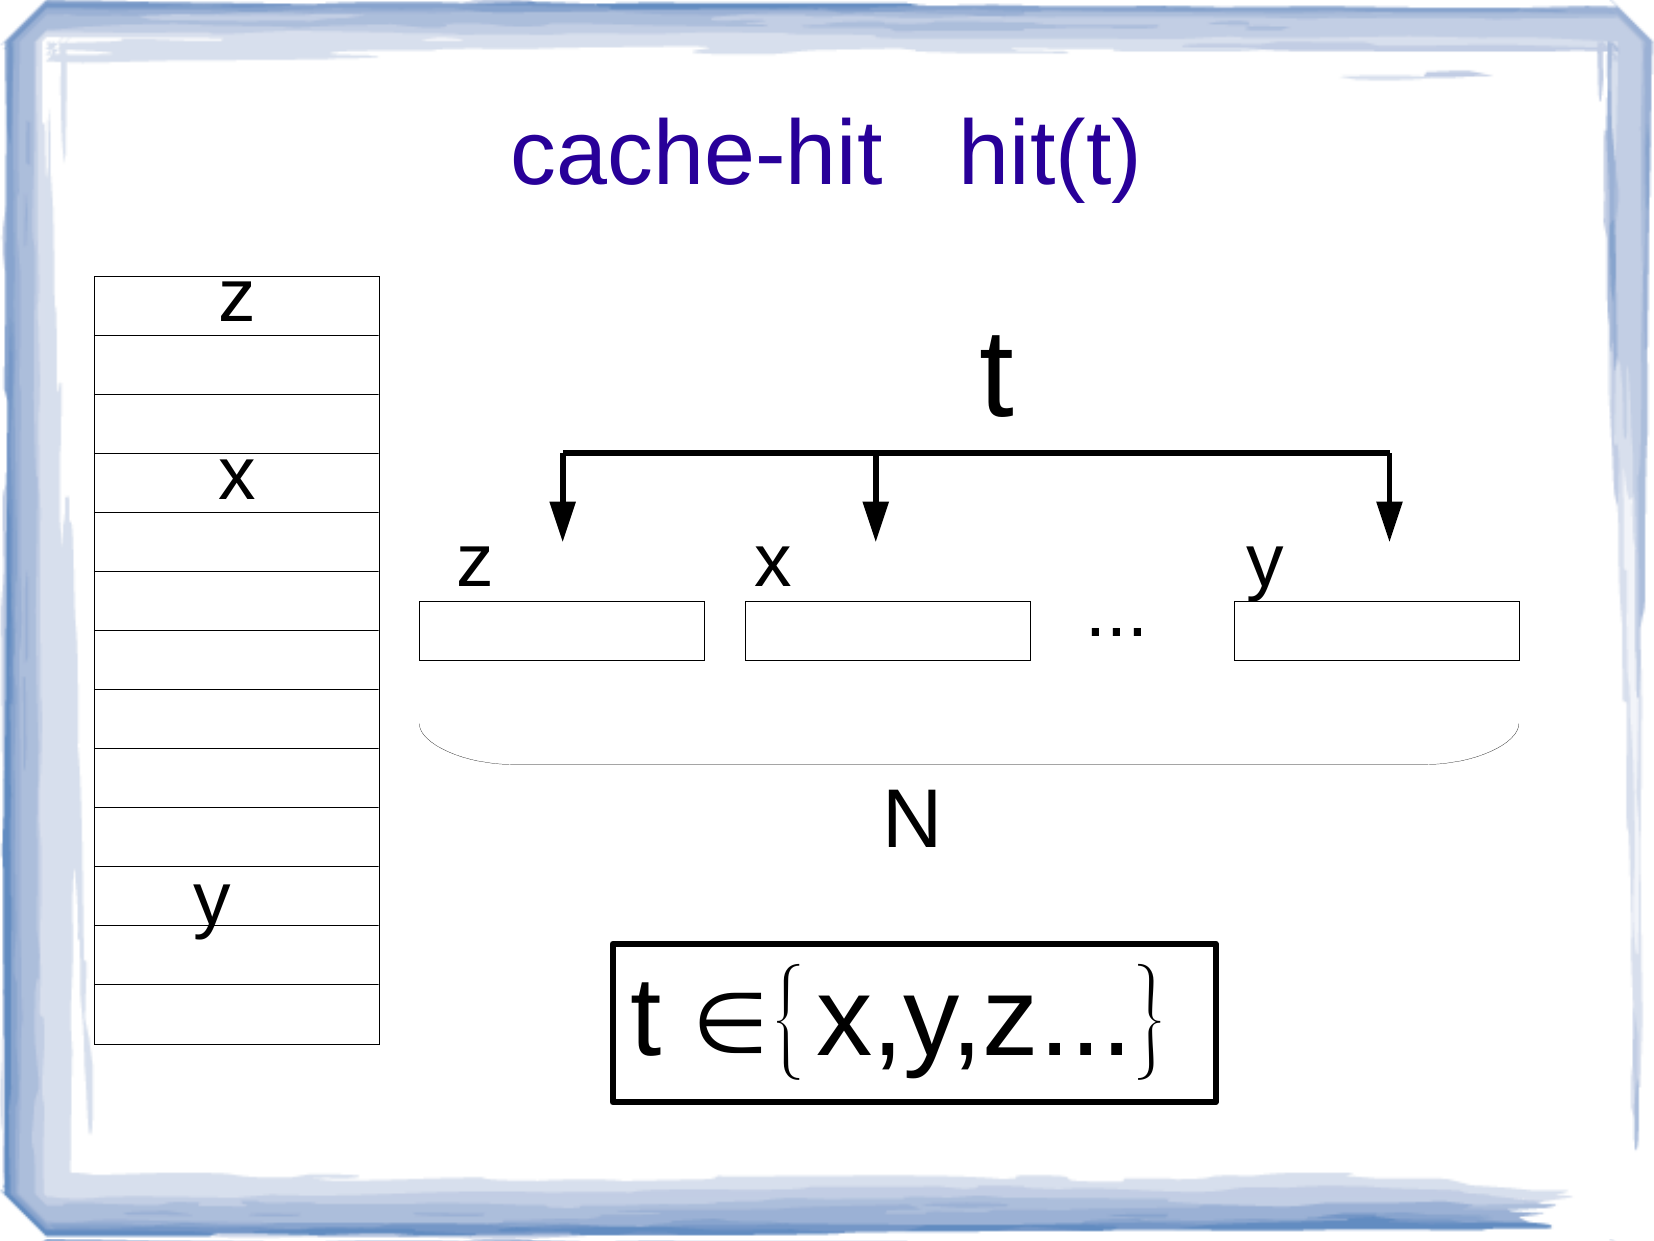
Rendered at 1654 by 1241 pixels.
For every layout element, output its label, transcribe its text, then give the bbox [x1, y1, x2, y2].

chart [82, 254, 1571, 1074]
title cache-hit hit(t) [82, 49, 1571, 254]
text_box t [965, 296, 1030, 451]
picture [0, 0, 1654, 1241]
text_box t {x,y,z...} [612, 943, 1216, 1103]
